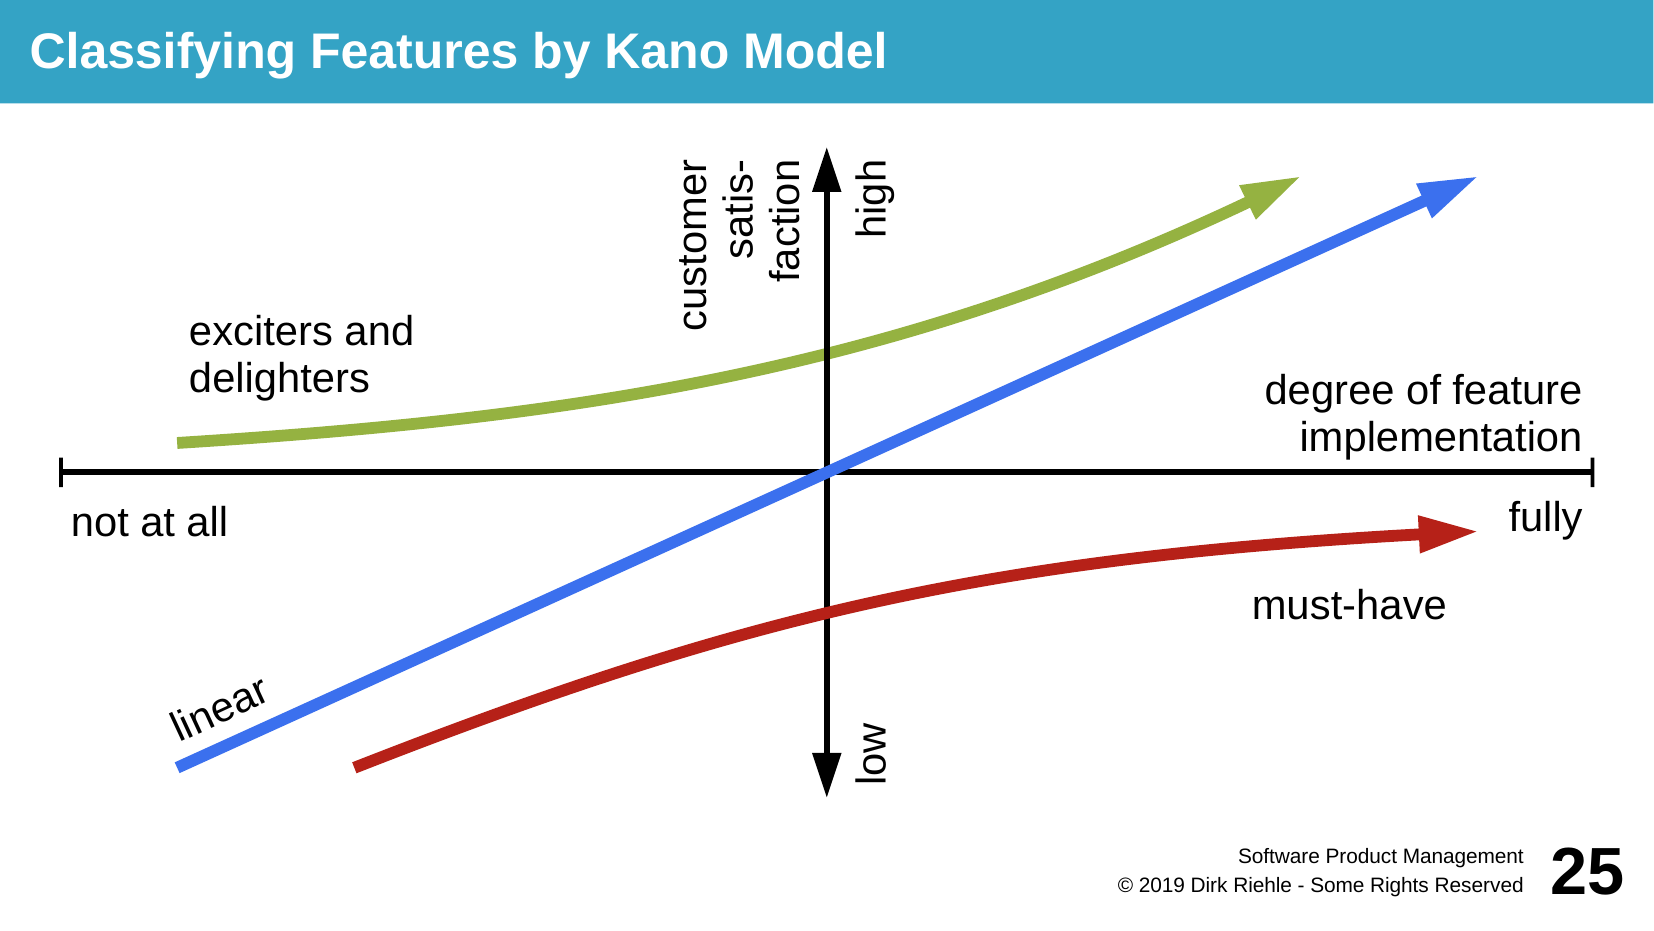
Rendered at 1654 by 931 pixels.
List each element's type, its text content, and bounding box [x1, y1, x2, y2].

text_box not at all [59, 487, 325, 556]
text_box customer satis-faction [649, 147, 827, 384]
text_box degree of feature implementation [1240, 354, 1595, 469]
text_box exciters and delighters [177, 295, 473, 414]
text_box high [827, 147, 916, 266]
text_box fully [1417, 475, 1595, 562]
title Classifying Features by Kano Model [0, 0, 1654, 104]
text_box must-have [1240, 561, 1477, 650]
text_box low [826, 679, 916, 798]
text_box linear [148, 593, 412, 767]
